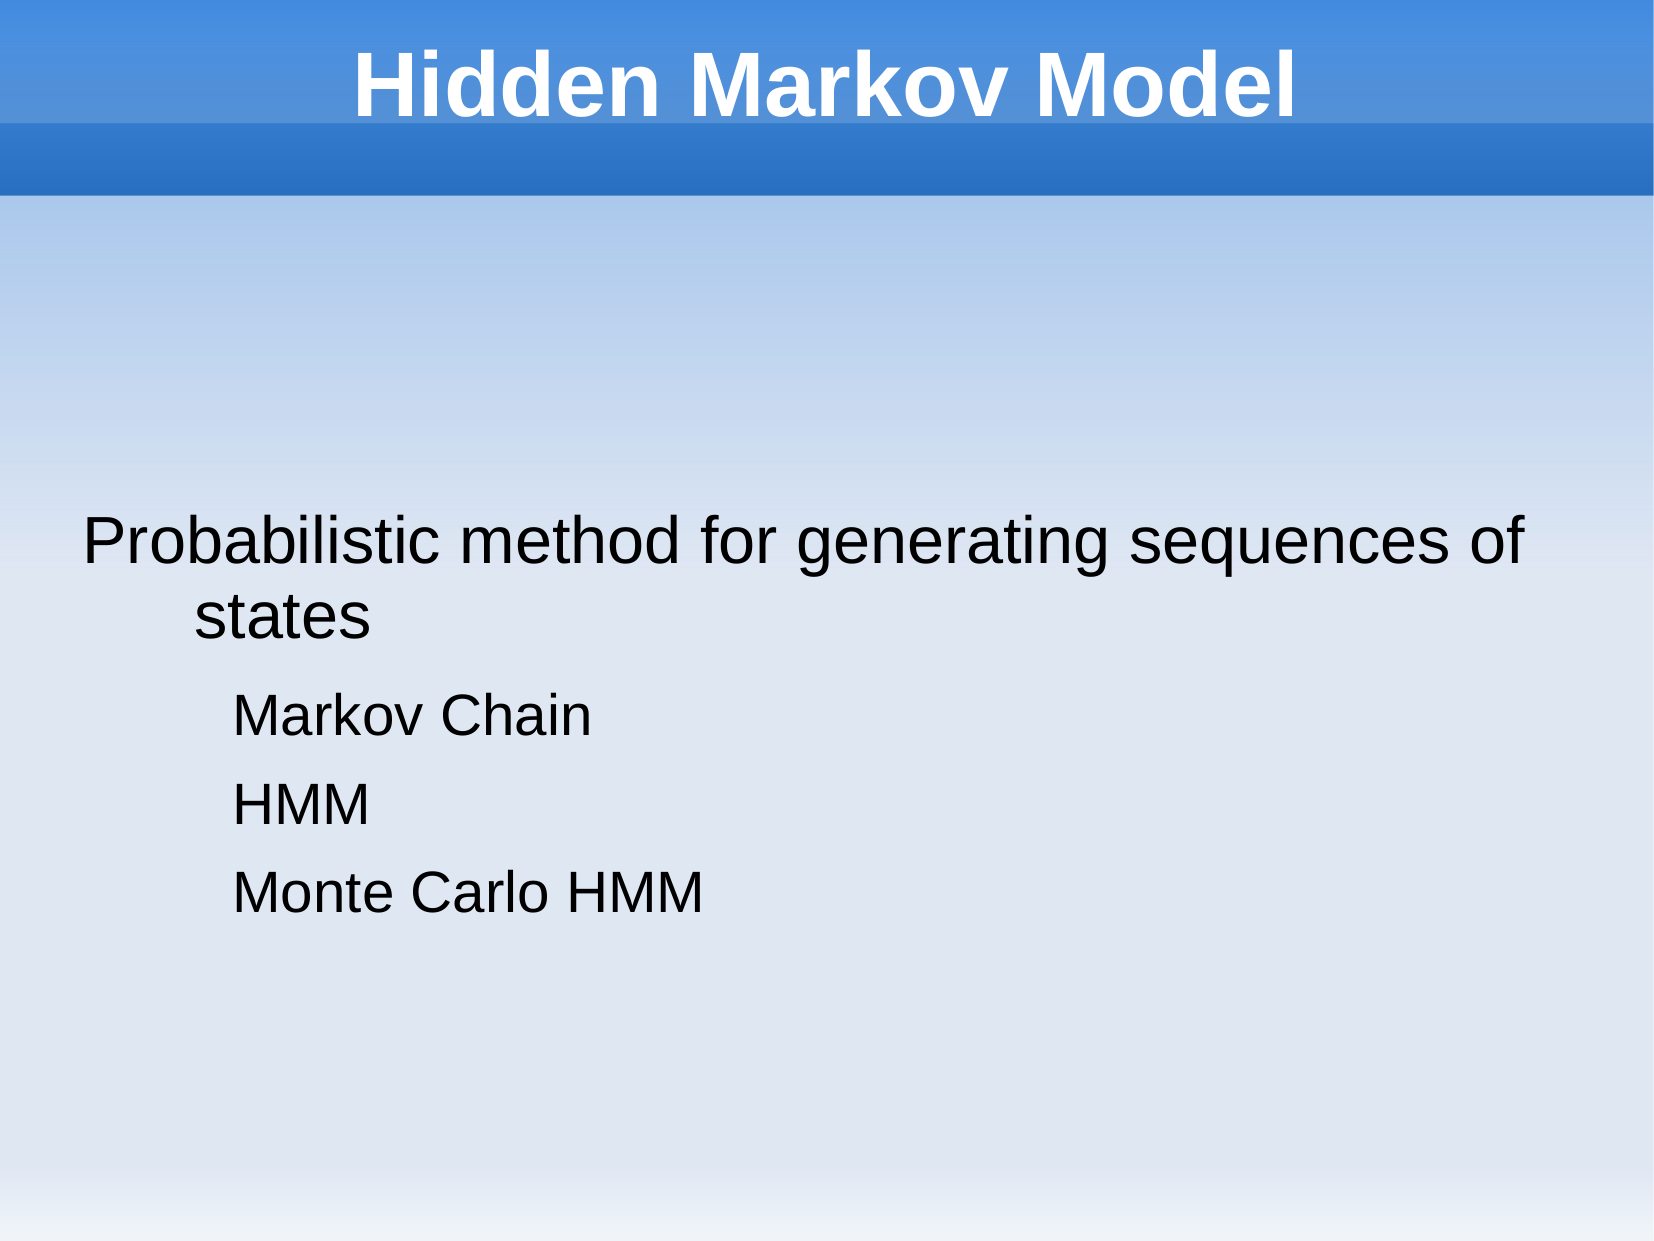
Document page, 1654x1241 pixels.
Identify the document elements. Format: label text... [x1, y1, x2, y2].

title Hidden Markov Model [82, 0, 1571, 179]
picture [0, 0, 1654, 1241]
list Probabilistic method for generating sequences of states Markov Chain HMM Monte Carlo HMM [82, 290, 1571, 1109]
